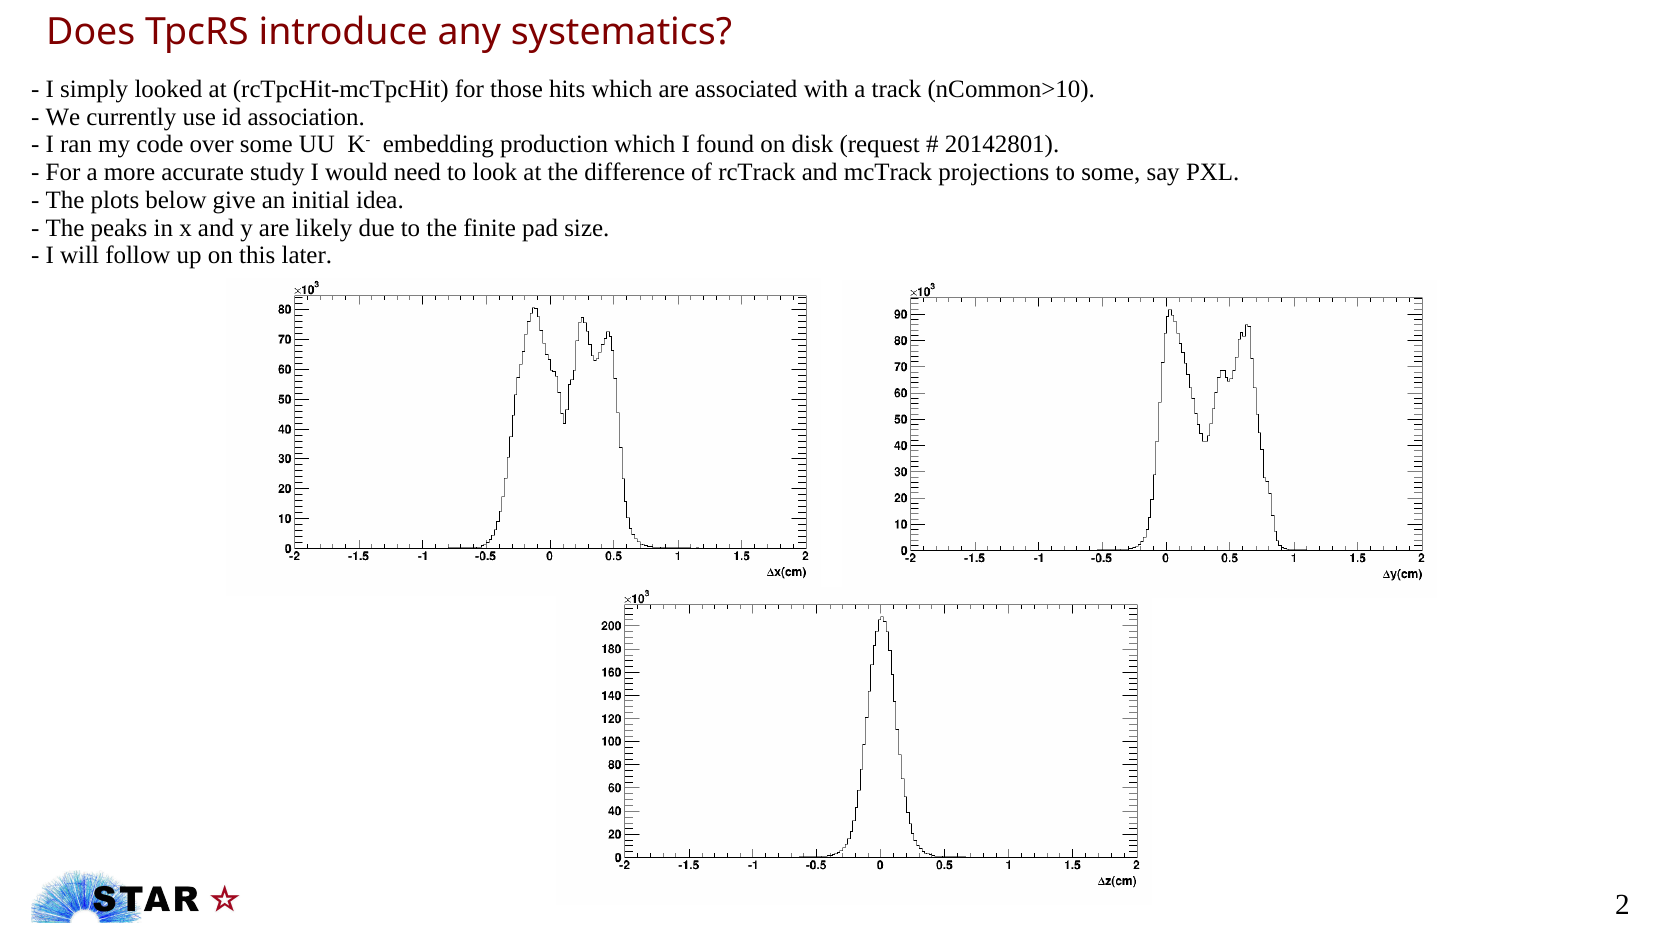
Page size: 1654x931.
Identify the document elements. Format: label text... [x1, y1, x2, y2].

picture [226, 278, 1437, 905]
text_box Does TpcRS introduce any systematics? [31, 0, 1357, 60]
text_box - I simply looked at (rcTpcHit-mcTpcHit) for those hits which are associated with a track (nCommon>10). - We currently use id association. - I ran my code over some UU K- embedding production which I found on disk (request # 20142801). - For a more accurate study I would need to look at the difference of rcTrack and mcTrack projections to some, say PXL. - The plots below give an initial idea. - The peaks in x and y are likely due to the finite pad size. - I will follow up on this later. [31, 75, 1607, 327]
picture [31, 870, 244, 923]
